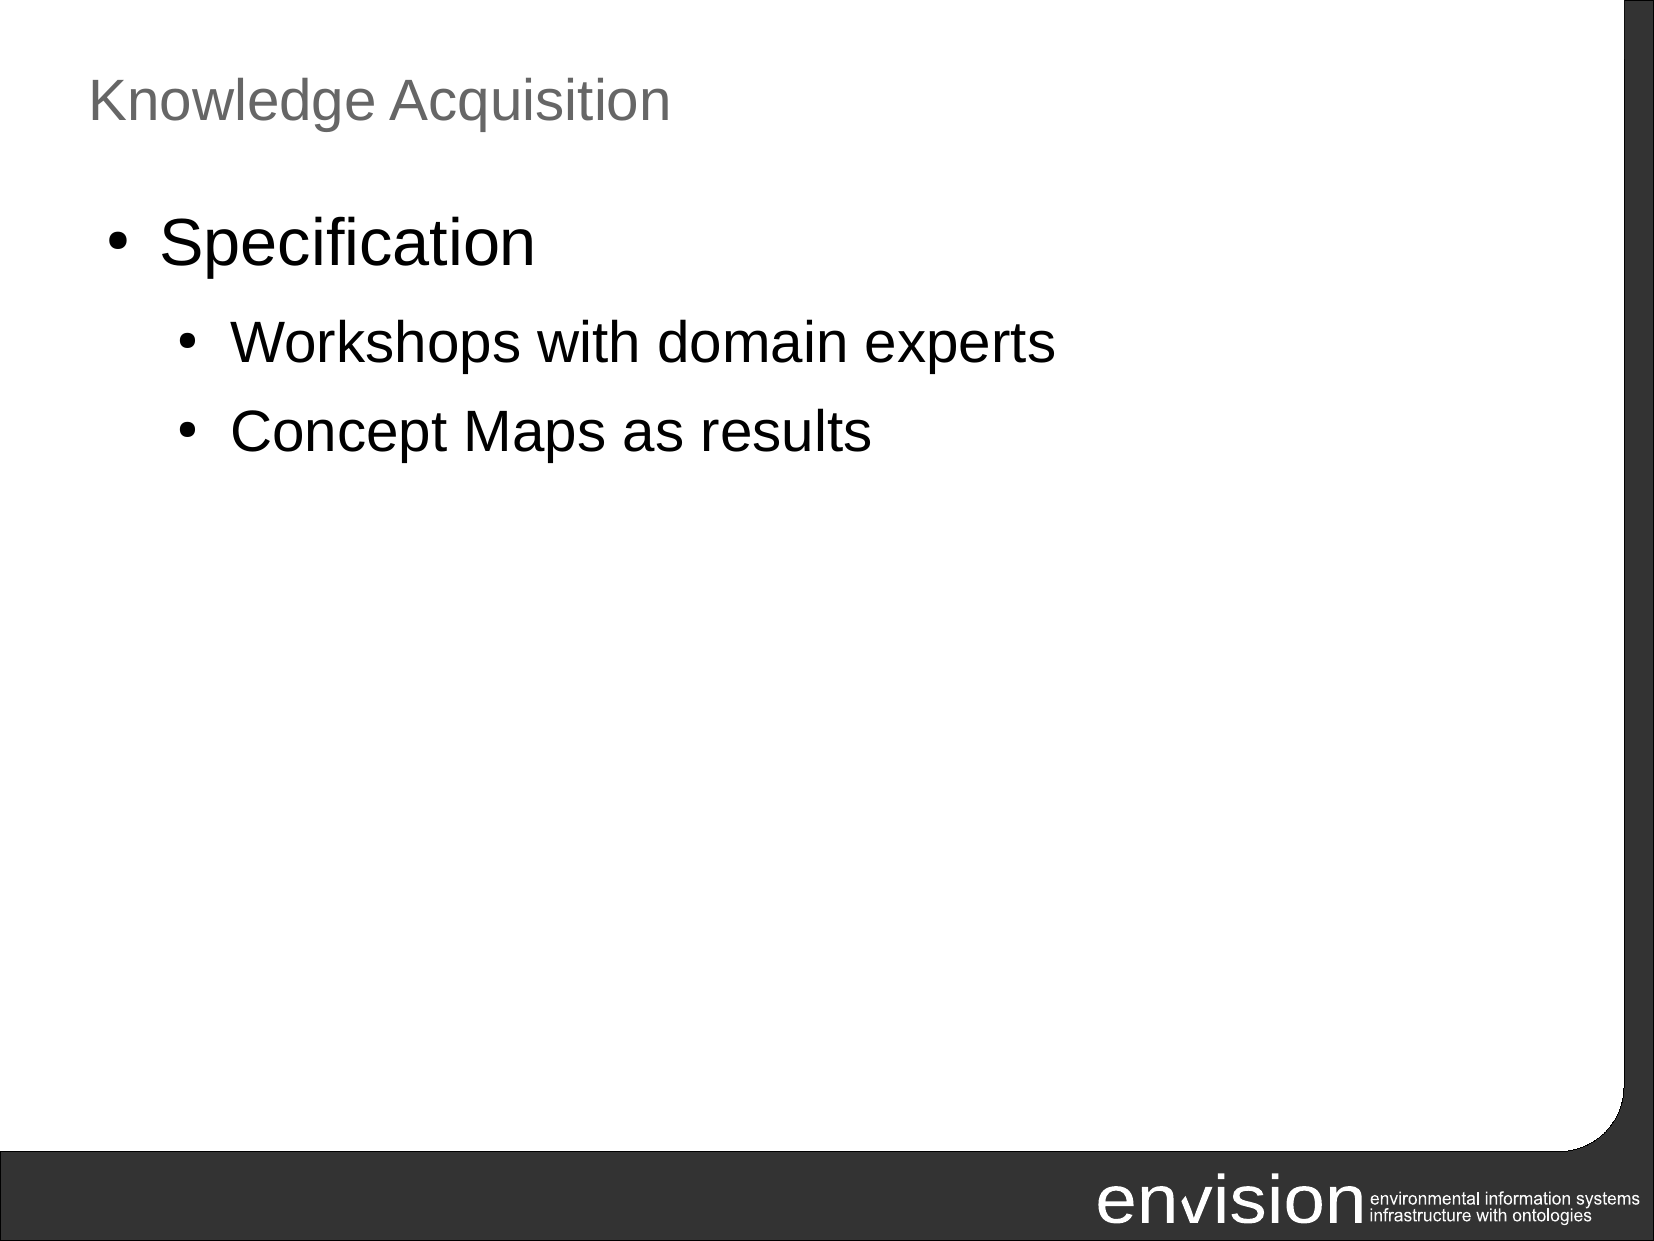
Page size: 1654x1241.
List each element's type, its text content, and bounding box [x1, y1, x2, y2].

list Specification Workshops with domain experts Concept Maps as results [88, 205, 1571, 1093]
title Knowledge Acquisition [88, 3, 1571, 196]
